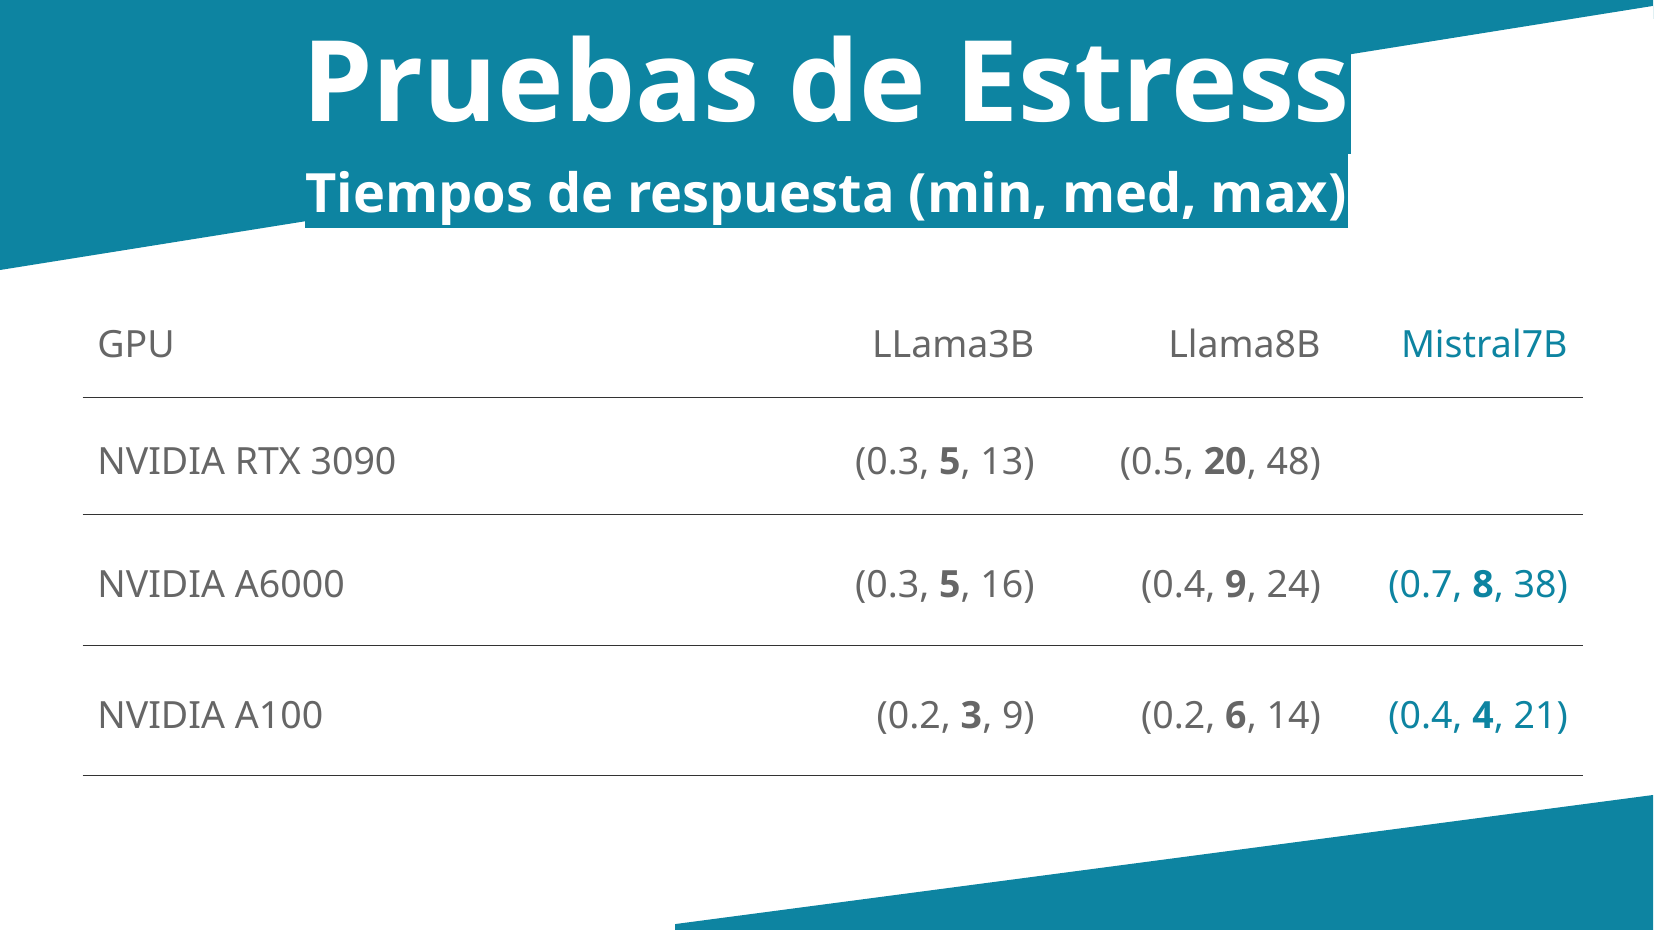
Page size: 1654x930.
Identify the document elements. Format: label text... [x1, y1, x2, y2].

table_cell (0.5, 20, 48) [1049, 398, 1335, 514]
table_cell NVIDIA A6000 [83, 515, 755, 645]
table_cell NVIDIA A100 [83, 646, 755, 775]
table_cell (0.7, 8, 38) [1335, 515, 1583, 645]
table_header Mistral7B [1335, 280, 1583, 397]
table_cell (0.3, 5, 13) [755, 398, 1049, 514]
table_cell (0.3, 5, 16) [755, 515, 1049, 645]
table_header Llama8B [1049, 280, 1335, 397]
table_cell (0.4, 4, 21) [1335, 646, 1583, 775]
table_cell (0.4, 9, 24) [1049, 515, 1335, 645]
table_cell (0.2, 6, 14) [1049, 646, 1335, 775]
table_header GPU [83, 280, 755, 397]
table_cell (0.2, 3, 9) [755, 646, 1049, 775]
title Pruebas de Estress Tiempos de respuesta (min, med, max) [82, 156, 1571, 229]
table_cell [1335, 398, 1583, 514]
table_header LLama3B [755, 280, 1049, 397]
table_cell NVIDIA RTX 3090 [83, 398, 755, 514]
